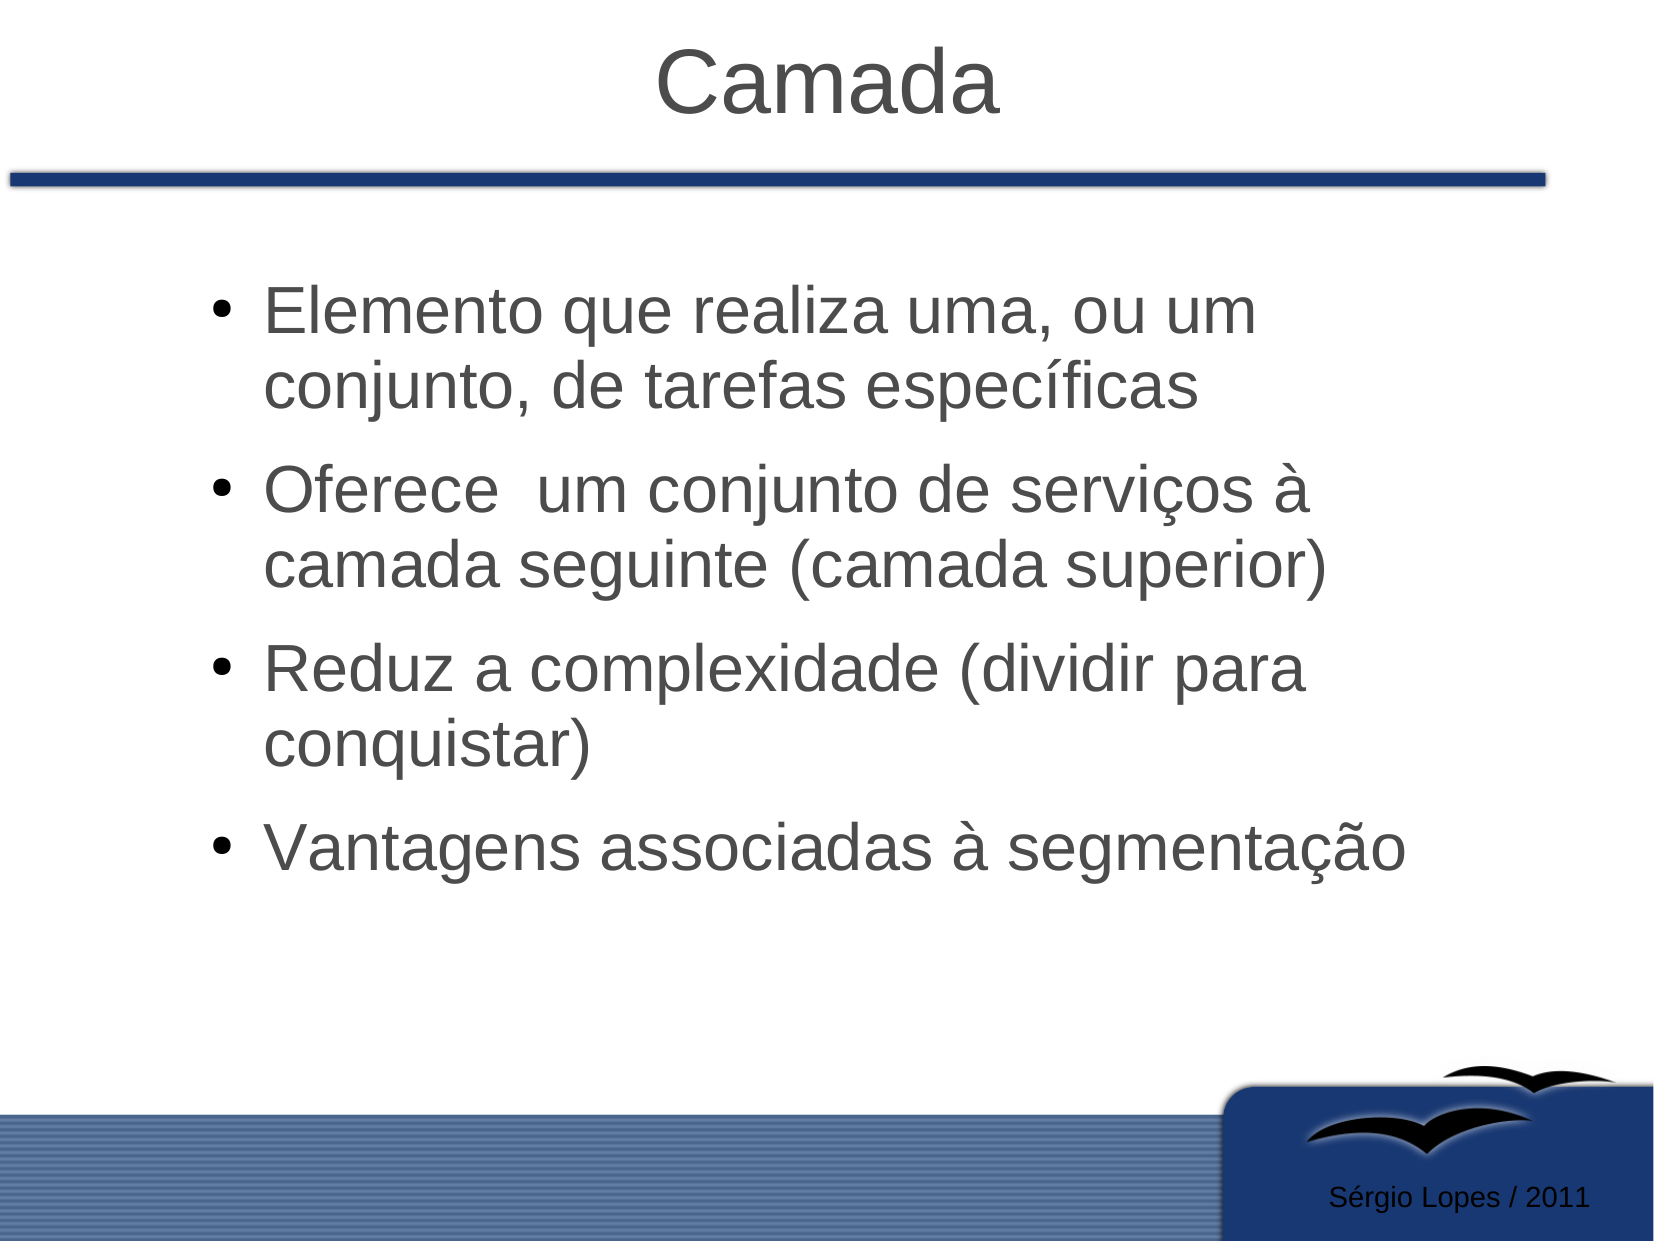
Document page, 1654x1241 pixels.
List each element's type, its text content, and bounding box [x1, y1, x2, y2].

list Elemento que realiza uma, ou um conjunto, de tarefas específicas Oferece um conjunto de serviços à camada seguinte (camada superior) Reduz a complexidade (dividir para conquistar) Vantagens associadas à segmentação [121, 273, 1534, 1056]
text_box Sérgio Lopes / 2011 [1328, 1181, 1588, 1214]
picture [0, 0, 1654, 1241]
title Camada [121, 0, 1534, 164]
